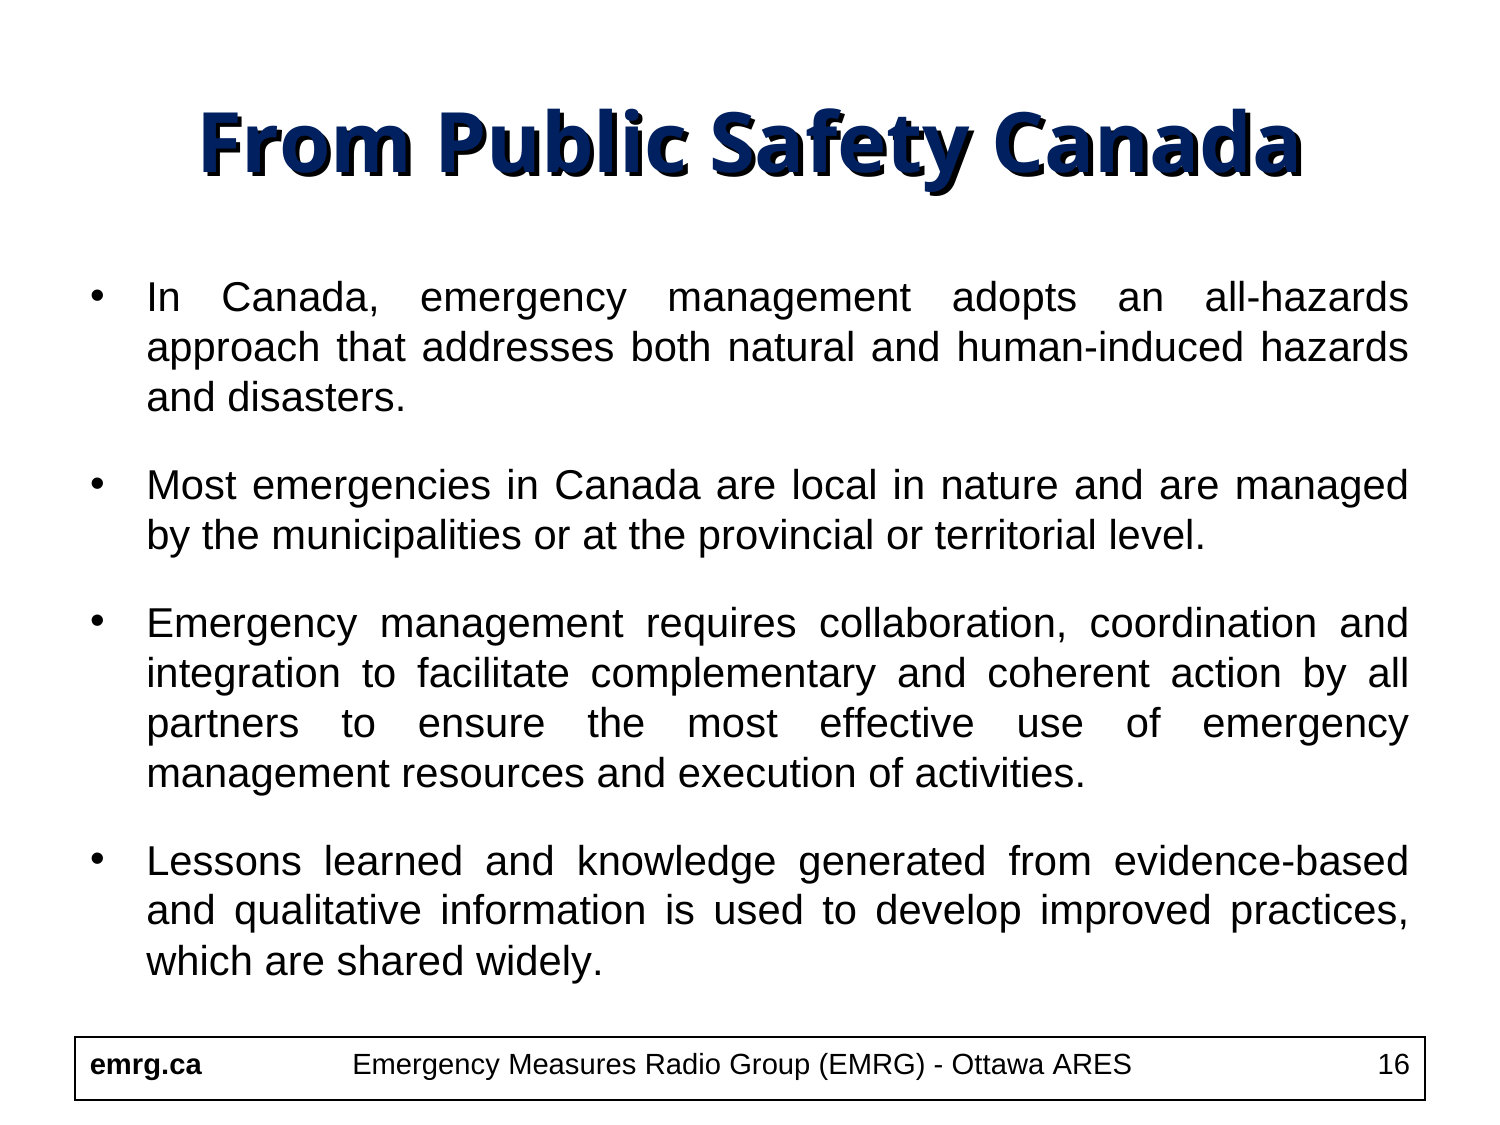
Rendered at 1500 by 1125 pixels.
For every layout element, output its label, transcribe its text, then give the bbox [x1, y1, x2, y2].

text_box Emergency Measures Radio Group (EMRG) - Ottawa ARES [247, 1037, 1238, 1103]
list In Canada, emergency management adopts an all-hazards approach that addresses both natural and human-induced hazards and disasters. Most emergencies in Canada are local in nature and are managed by the municipalities or at the provincial or territorial level. Emergency management requires collaboration, coordination and integration to facilitate complementary and coherent action by all partners to ensure the most effective use of emergency management resources and execution of activities. Lessons learned and knowledge generated from evidence-based and qualitative information is used to develop improved practices, which are shared widely. [75, 262, 1426, 1005]
title From Public Safety Canada [75, 45, 1426, 233]
text_box <number> [1246, 1037, 1426, 1103]
